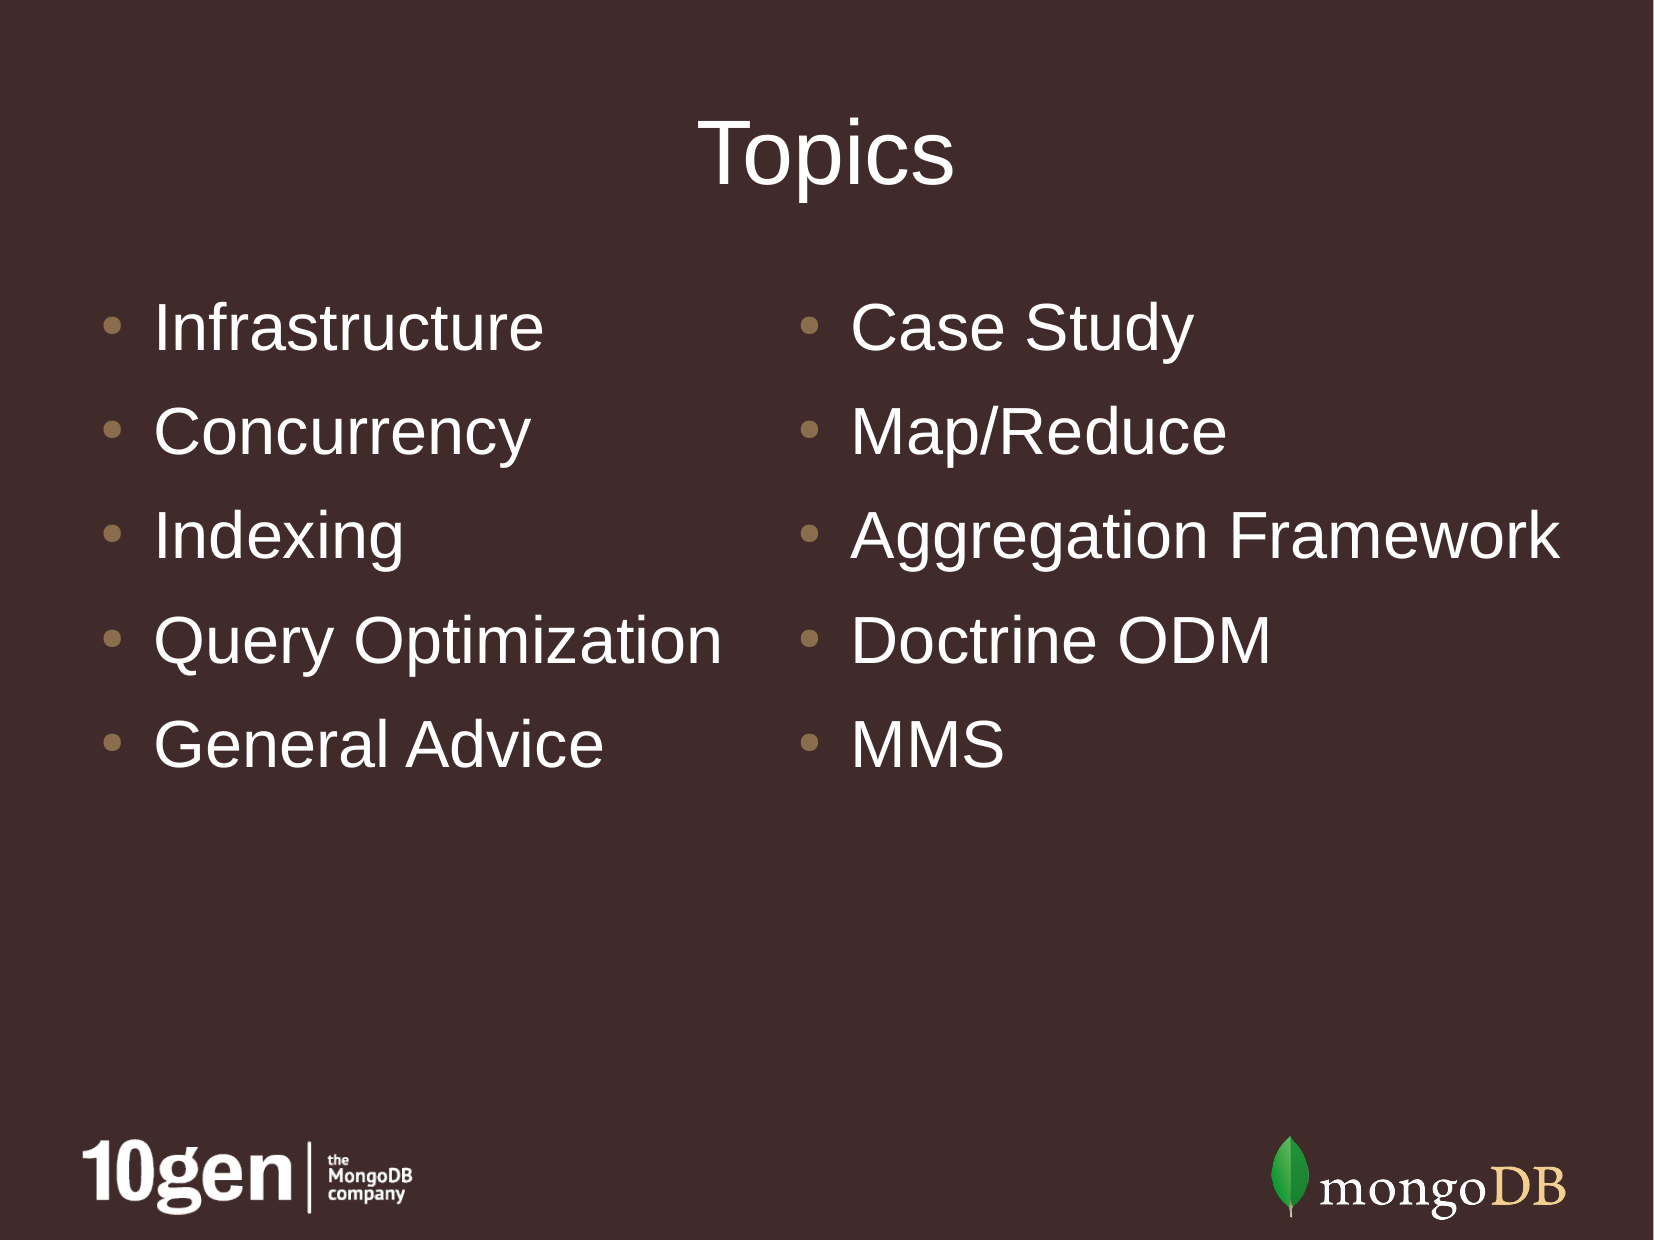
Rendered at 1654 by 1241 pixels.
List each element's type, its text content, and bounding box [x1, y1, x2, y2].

title Topics [82, 49, 1571, 257]
picture [1260, 1124, 1576, 1230]
picture [82, 1139, 413, 1215]
list Infrastructure Concurrency Indexing Query Optimization General Advice [82, 290, 751, 1010]
list Case Study Map/Reduce Aggregation Framework Doctrine ODM MMS [780, 290, 1572, 1010]
